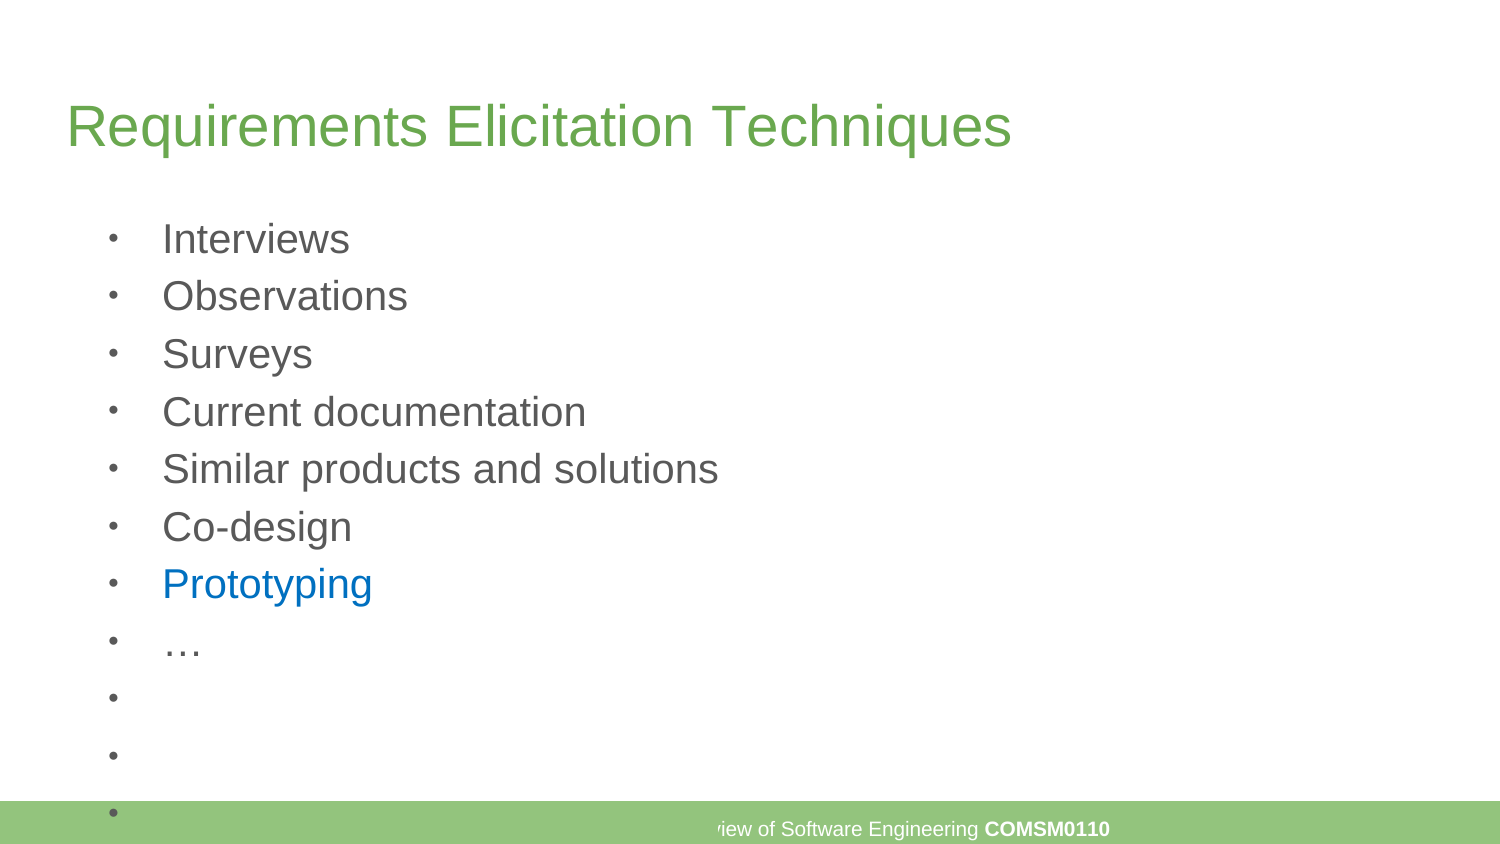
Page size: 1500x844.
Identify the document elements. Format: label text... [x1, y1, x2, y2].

list Interviews Observations Surveys Current documentation Similar products and solutions Co-design Prototyping … [51, 189, 1449, 750]
title Requirements Elicitation Techniques [51, 72, 1449, 167]
